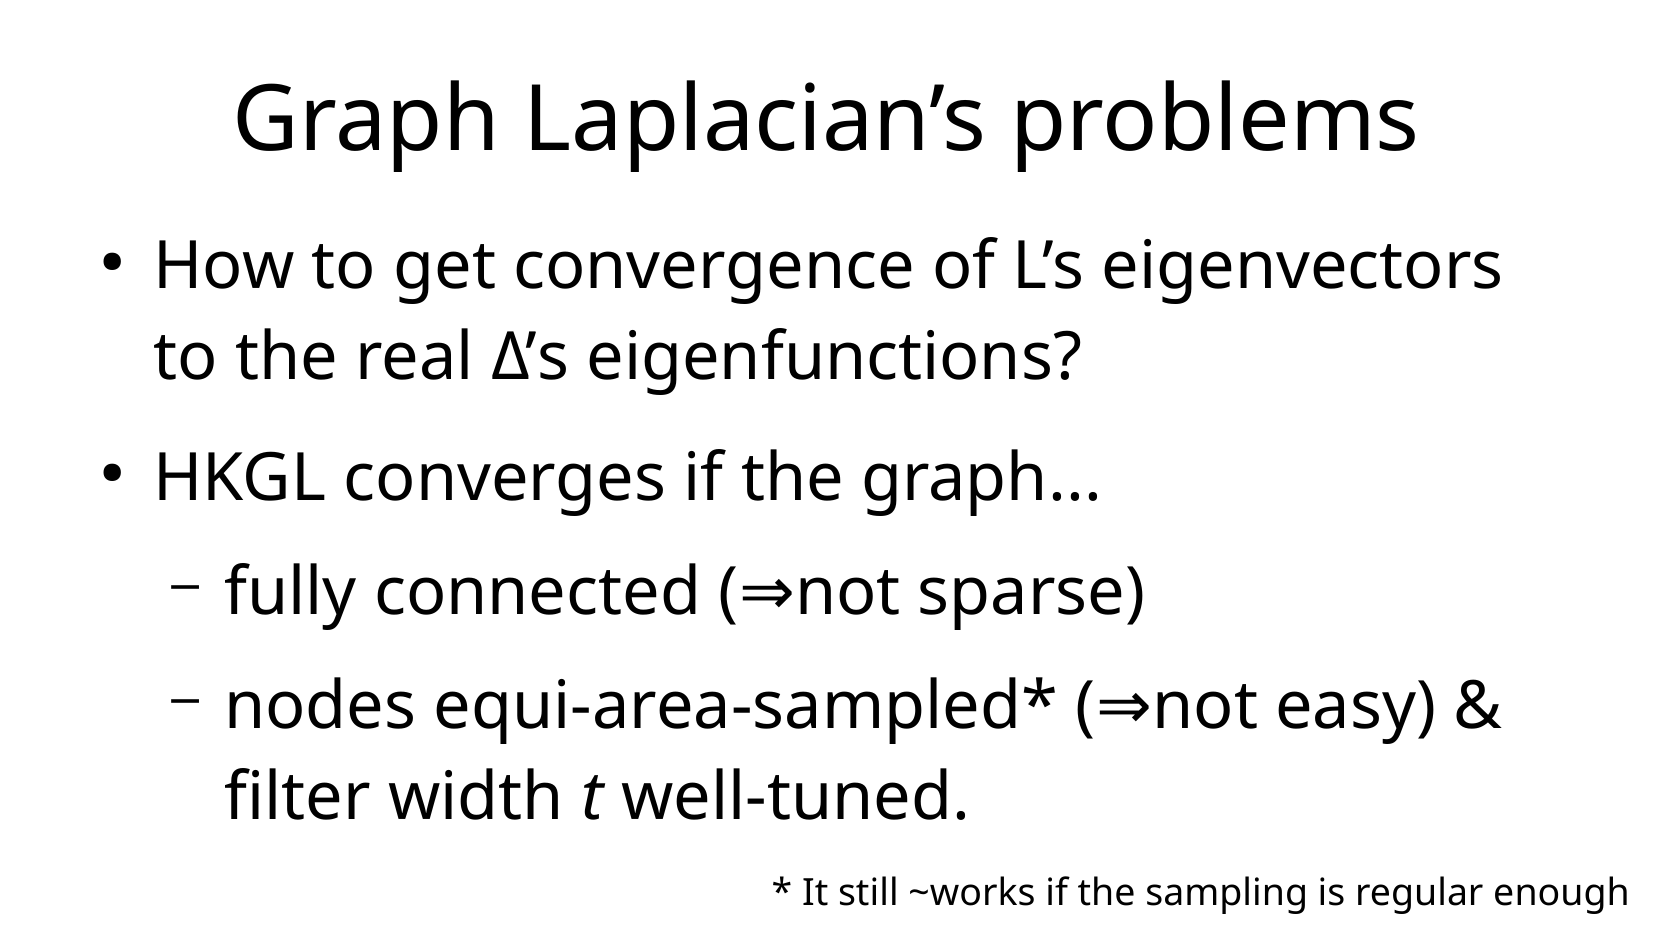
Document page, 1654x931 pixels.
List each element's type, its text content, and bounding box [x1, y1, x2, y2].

text_box * It still ~works if the sampling is regular enough [756, 857, 1654, 931]
list How to get convergence of L’s eigenvectors to the real Δ’s eigenfunctions? HKGL converges if the graph... fully connected (⇒not sparse) nodes equi-area-sampled* (⇒not easy) & filter width t well-tuned. [82, 217, 1571, 931]
chart [677, 679, 689, 708]
title Graph Laplacian’s problems [82, 37, 1571, 193]
